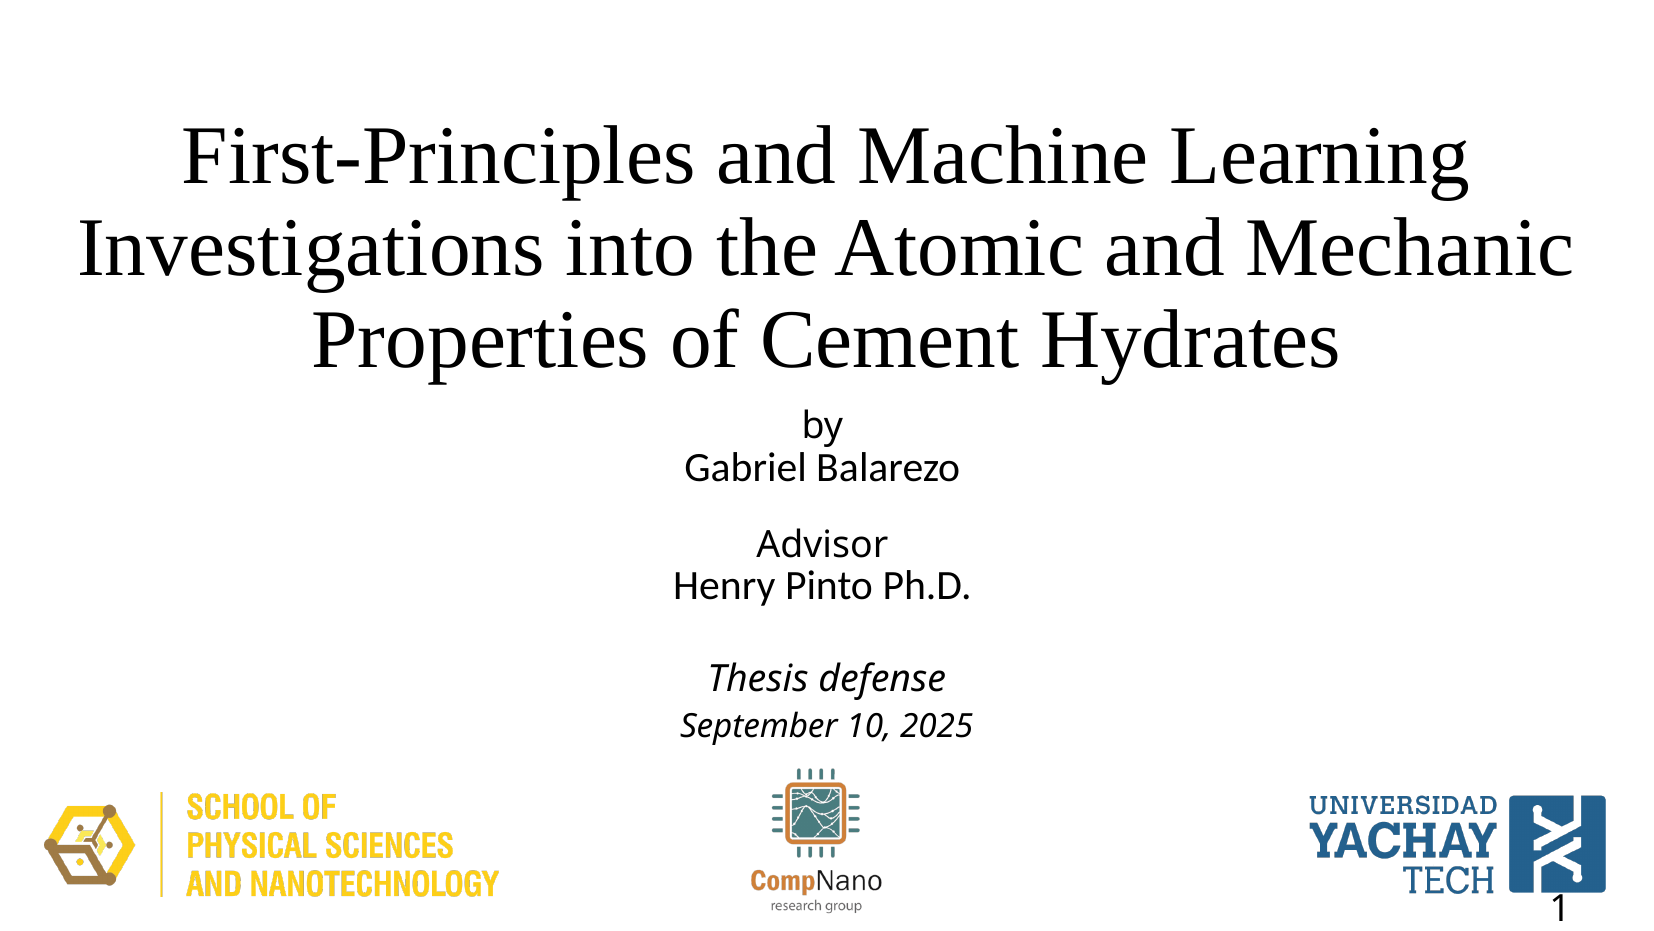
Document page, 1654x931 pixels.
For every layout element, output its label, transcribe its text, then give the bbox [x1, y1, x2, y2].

text_box Thesis defense September 10, 2025 [640, 643, 1013, 741]
text_box Gabriel Balarezo [656, 442, 989, 508]
text_box Advisor [737, 509, 907, 561]
text_box by [784, 391, 861, 453]
picture [44, 792, 499, 897]
picture [746, 765, 887, 925]
text_box Henry Pinto Ph.D. [643, 561, 1001, 626]
text_box First-Principles and Machine Learning Investigations into the Atomic and Mechanic Properties of Cement Hydrates [59, 101, 1595, 550]
picture [1306, 792, 1609, 897]
